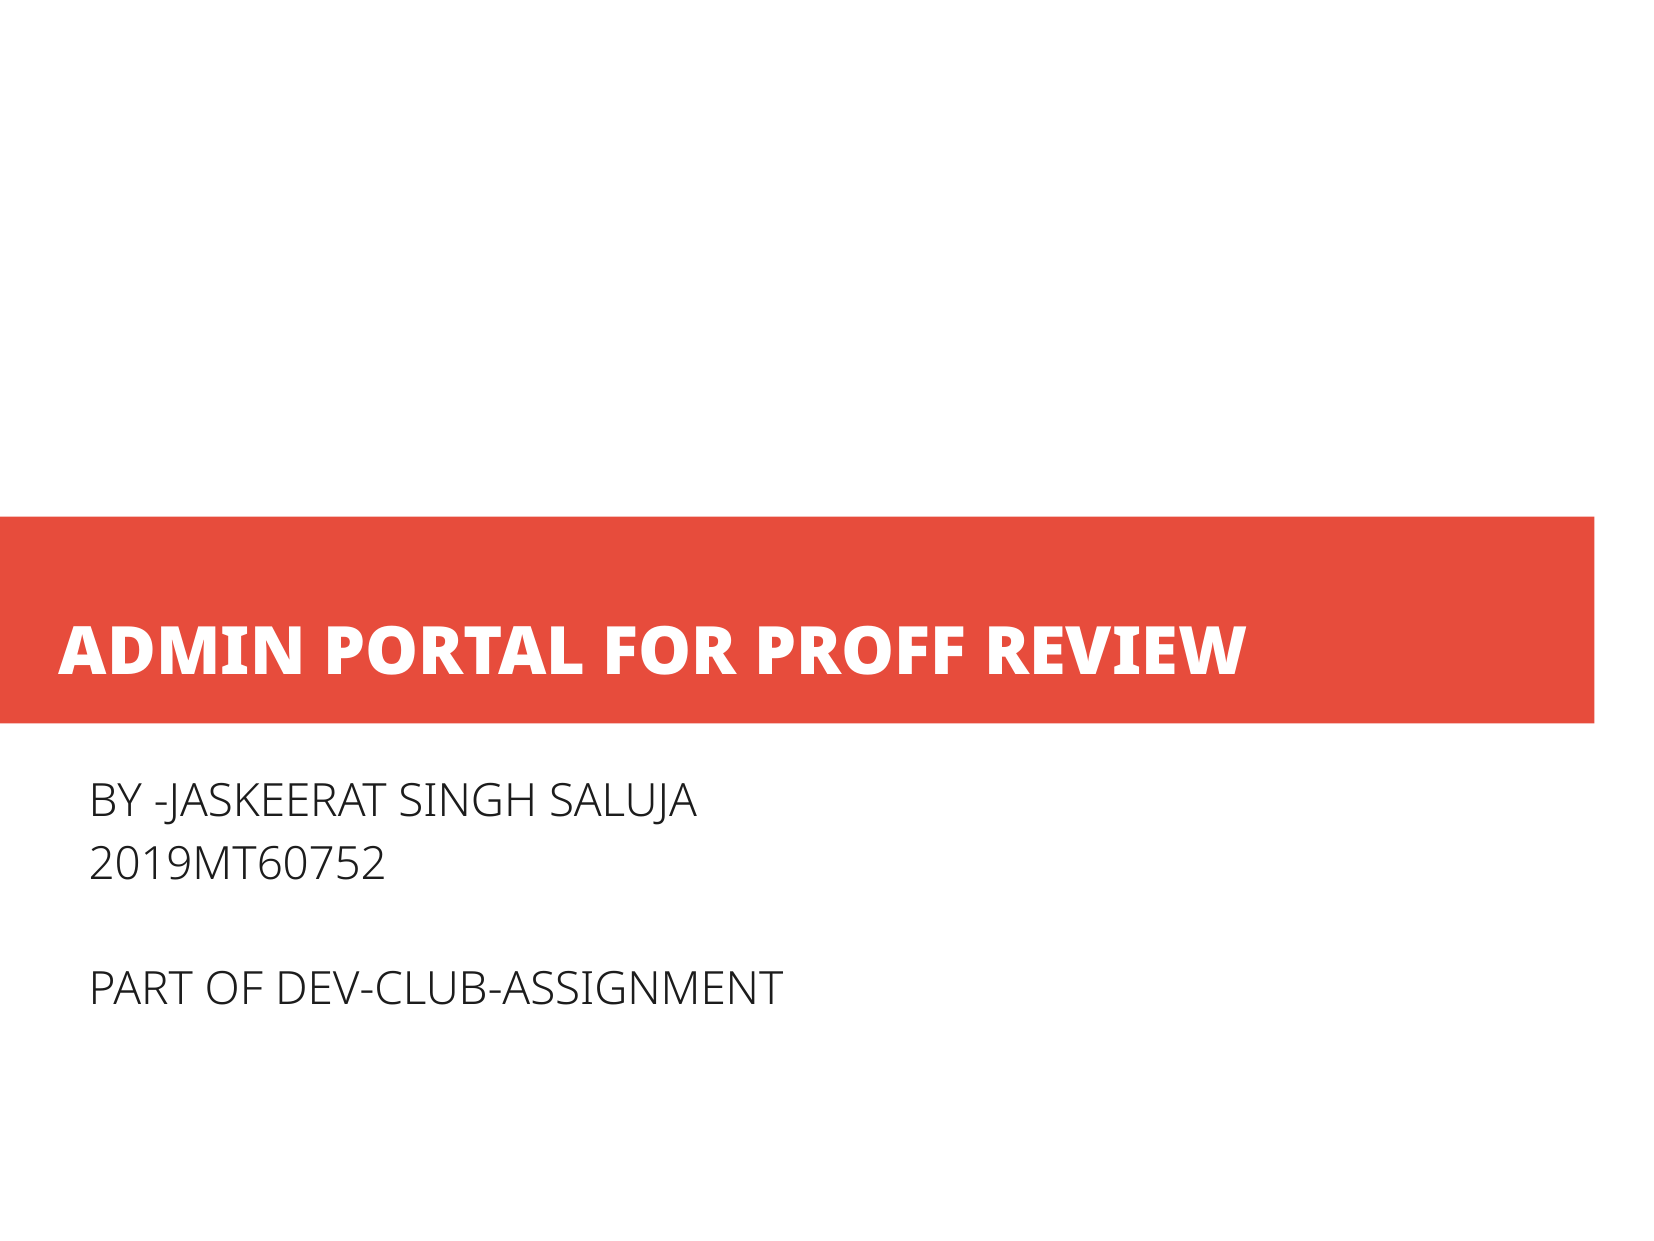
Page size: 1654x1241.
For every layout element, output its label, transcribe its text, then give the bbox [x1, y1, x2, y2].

title ADMIN PORTAL FOR PROFF REVIEW [59, 546, 1595, 694]
subtitle BY -JASKEERAT SINGH SALUJA 2019MT60752 PART OF DEV-CLUB-ASSIGNMENT [88, 767, 1595, 1182]
